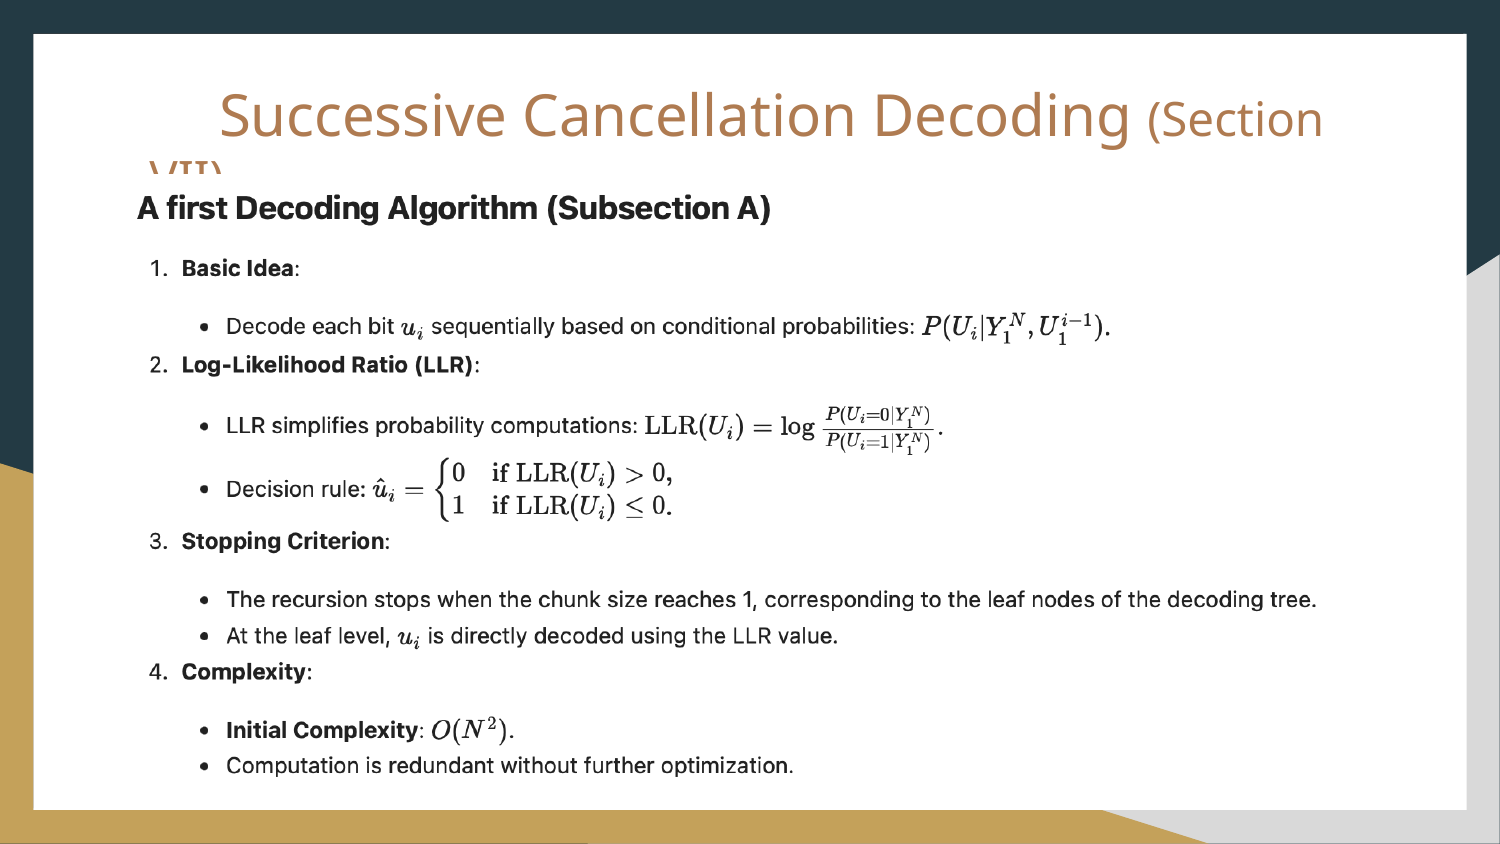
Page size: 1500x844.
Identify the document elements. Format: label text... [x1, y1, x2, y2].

picture [115, 174, 1360, 801]
title Successive Cancellation Decoding (Section VII) [134, 63, 1366, 221]
